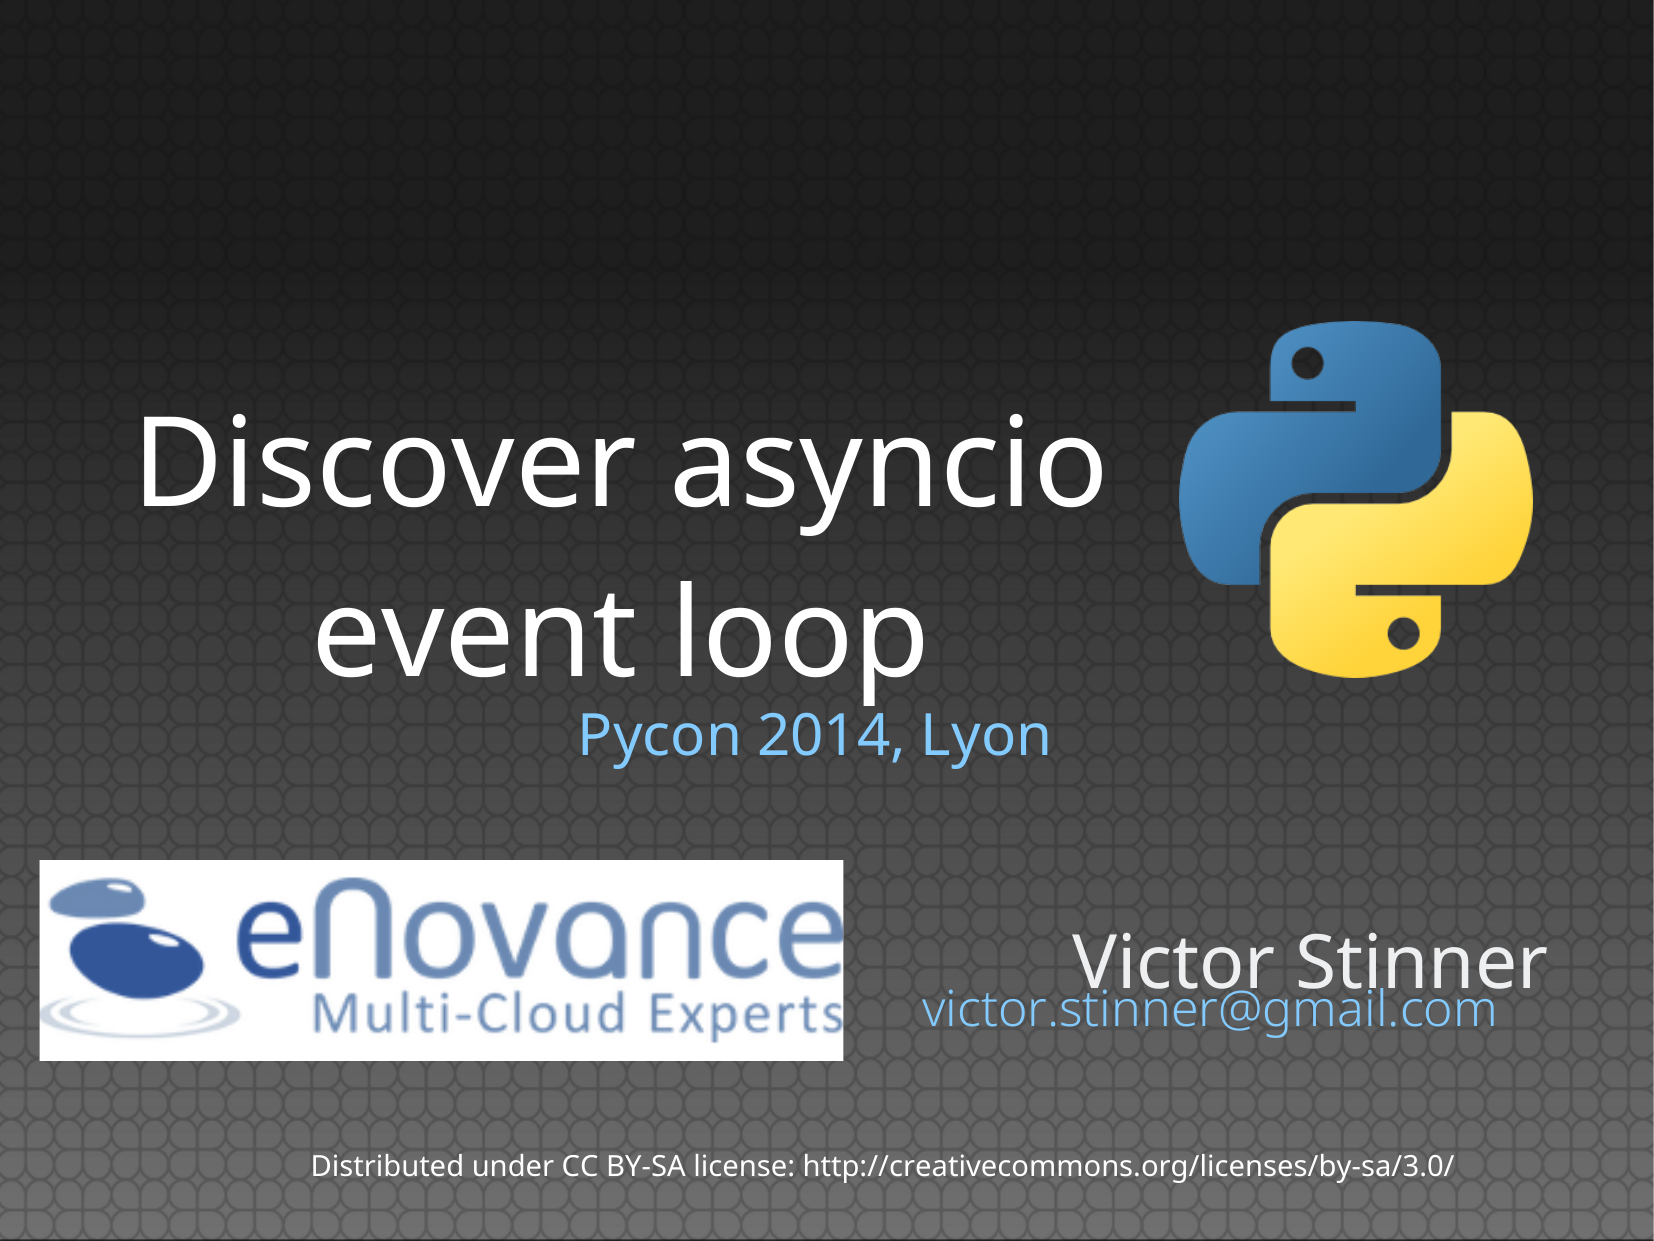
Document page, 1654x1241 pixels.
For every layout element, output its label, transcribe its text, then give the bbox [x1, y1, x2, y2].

text_box Discover asyncio event loop [63, 372, 1179, 627]
subtitle Pycon 2014, Lyon [142, 695, 1489, 771]
text_box Victor Stinner [1057, 900, 1596, 992]
text_box Distributed under CC BY-SA license: http://creativecommons.org/licenses/by-sa/3.0/ [233, 1144, 1456, 1204]
picture [0, 0, 1654, 1241]
text_box victor.stinner@gmail.com [922, 973, 1571, 1024]
